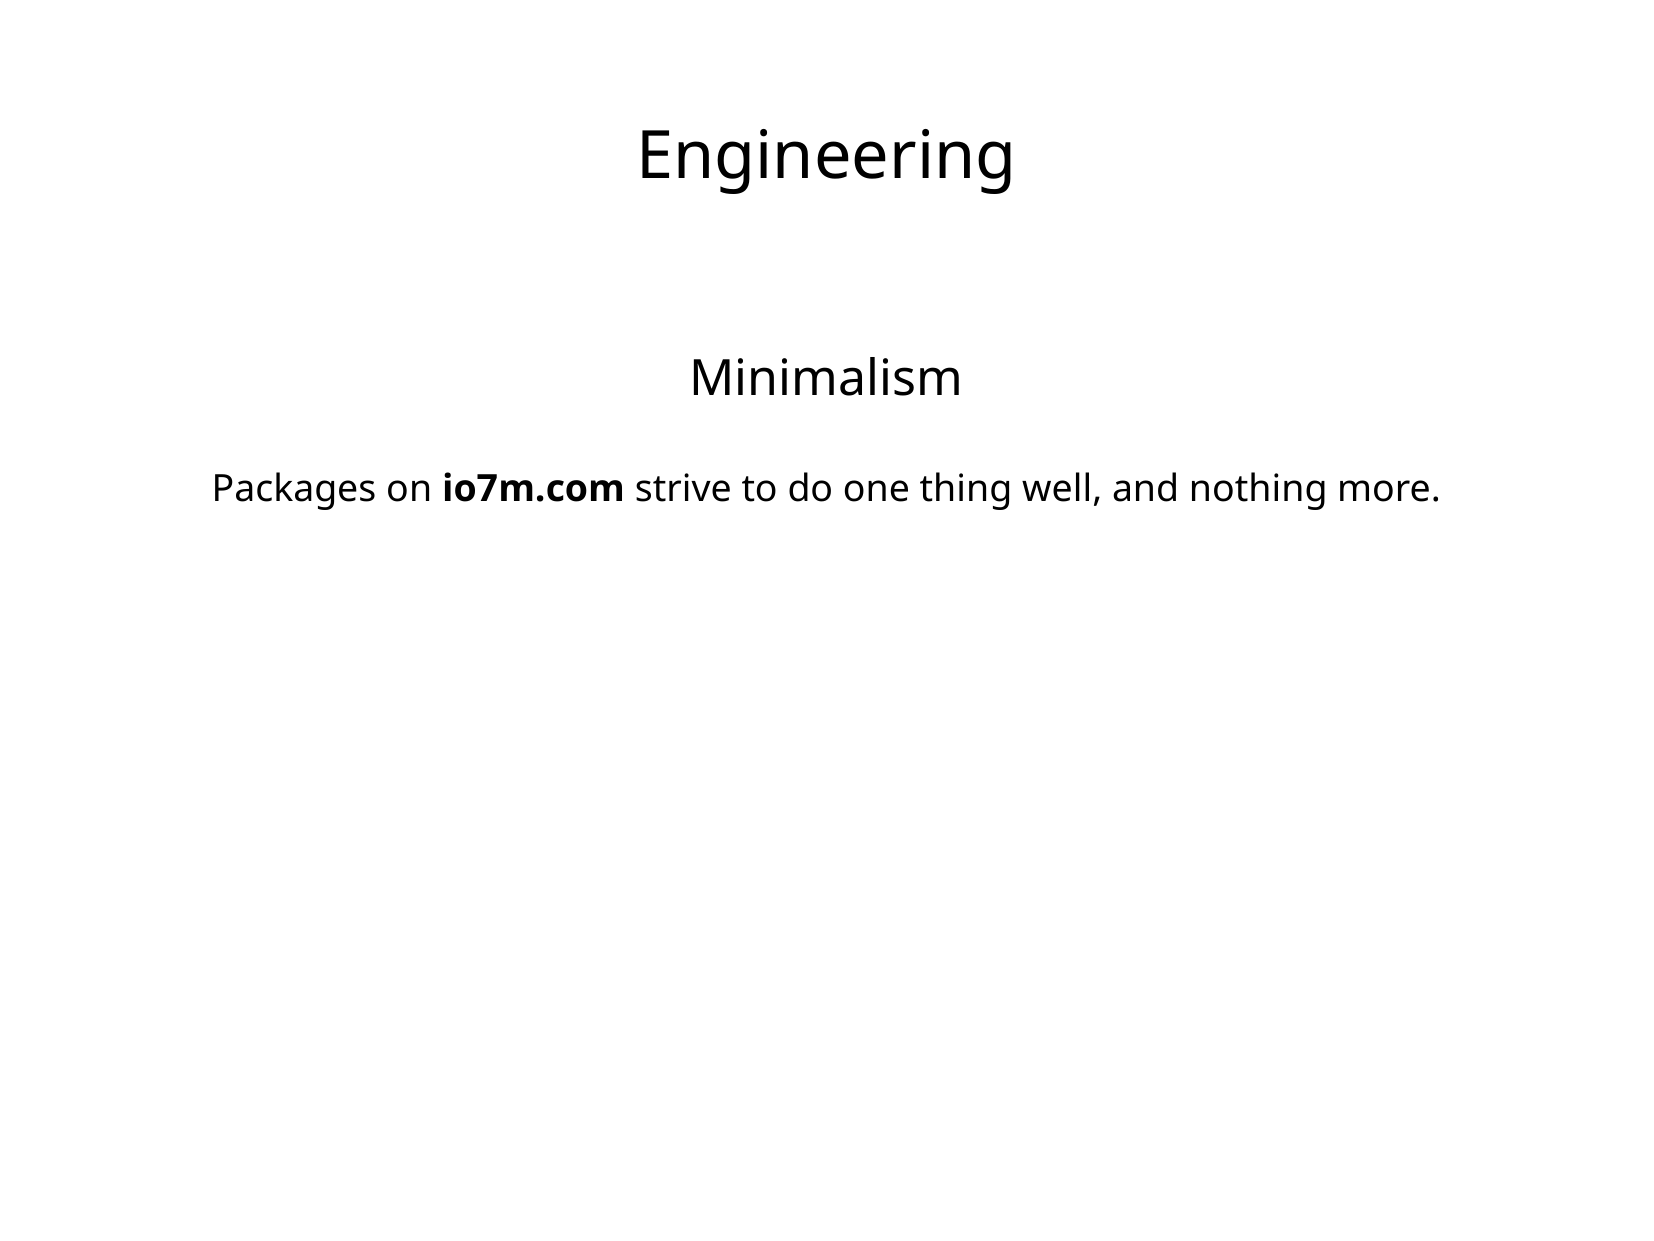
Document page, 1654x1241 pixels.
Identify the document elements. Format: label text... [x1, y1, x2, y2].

subtitle Minimalism Packages on io7m.com strive to do one thing well, and nothing more. [82, 49, 1571, 1010]
